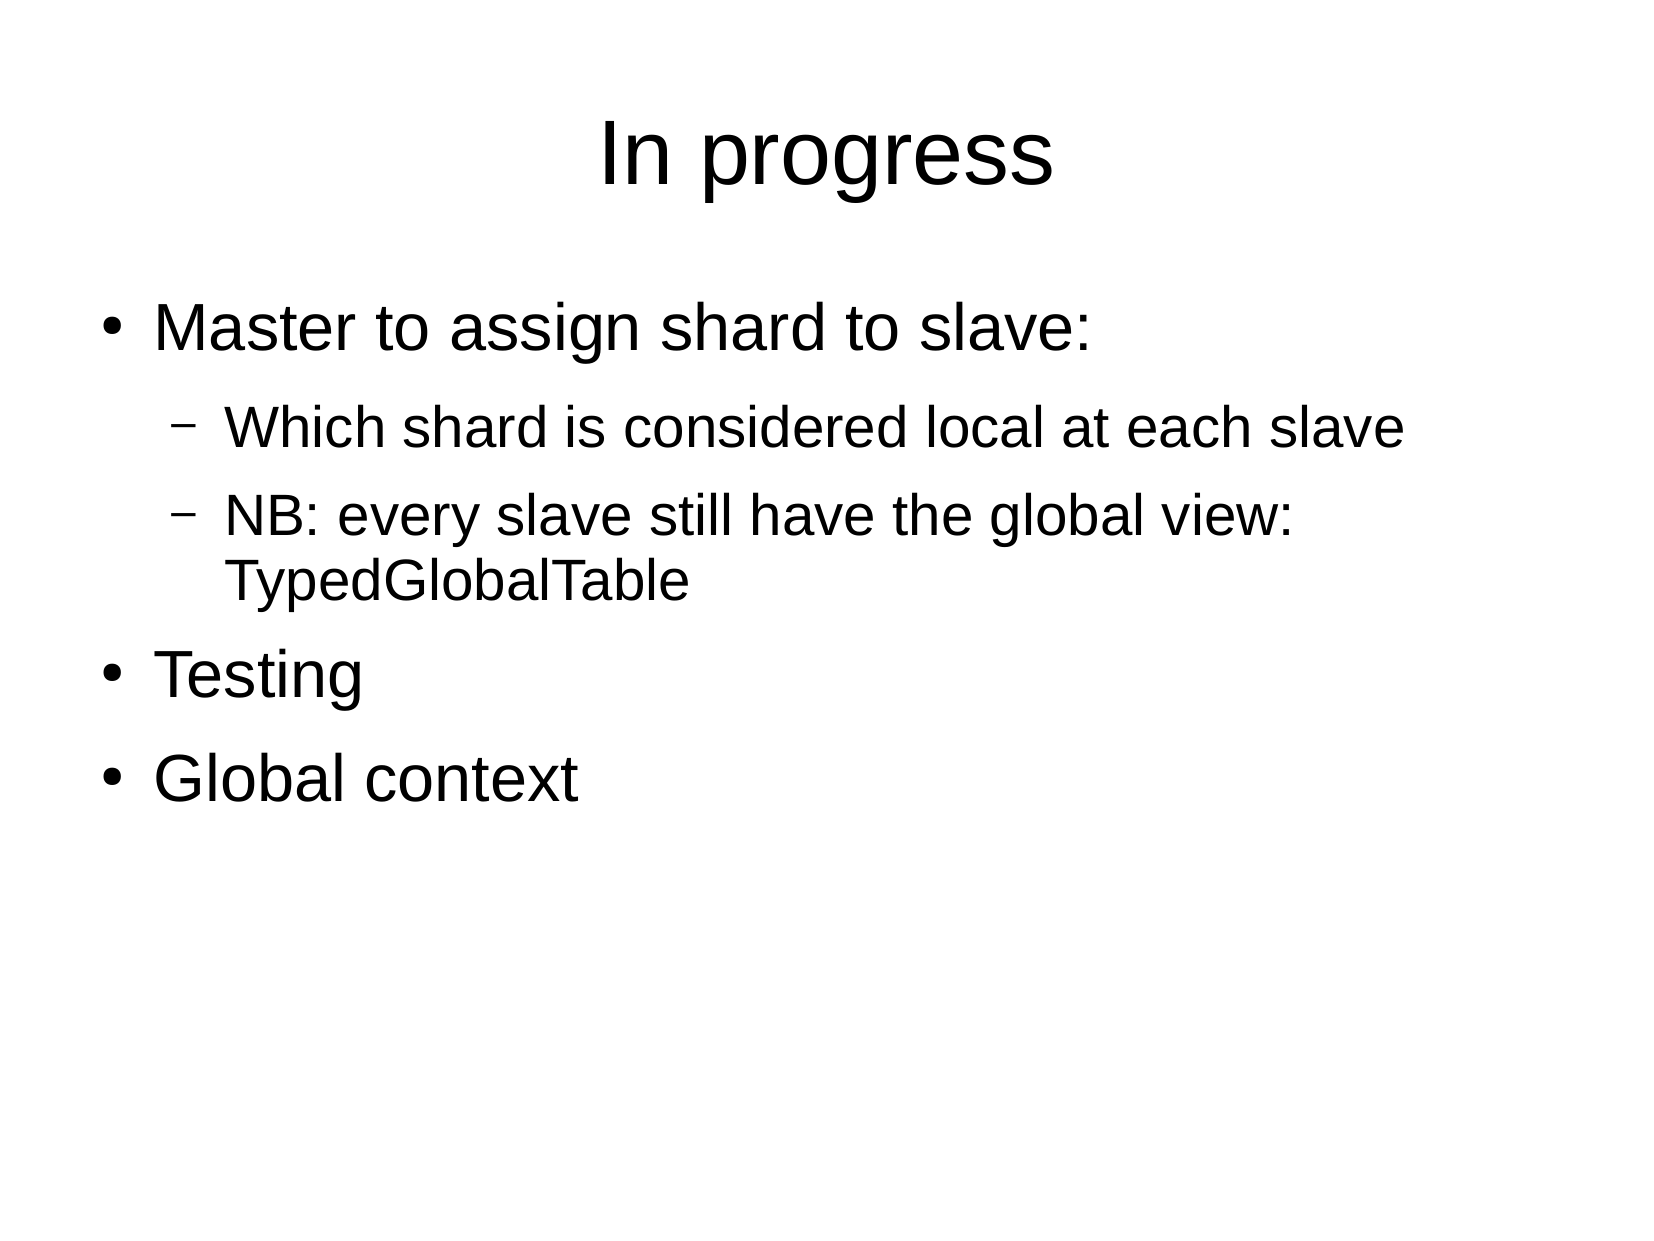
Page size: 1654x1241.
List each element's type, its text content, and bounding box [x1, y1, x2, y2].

list Master to assign shard to slave: Which shard is considered local at each slave NB: every slave still have the global view: TypedGlobalTable Testing Global context [82, 290, 1571, 1010]
title In progress [82, 49, 1571, 257]
